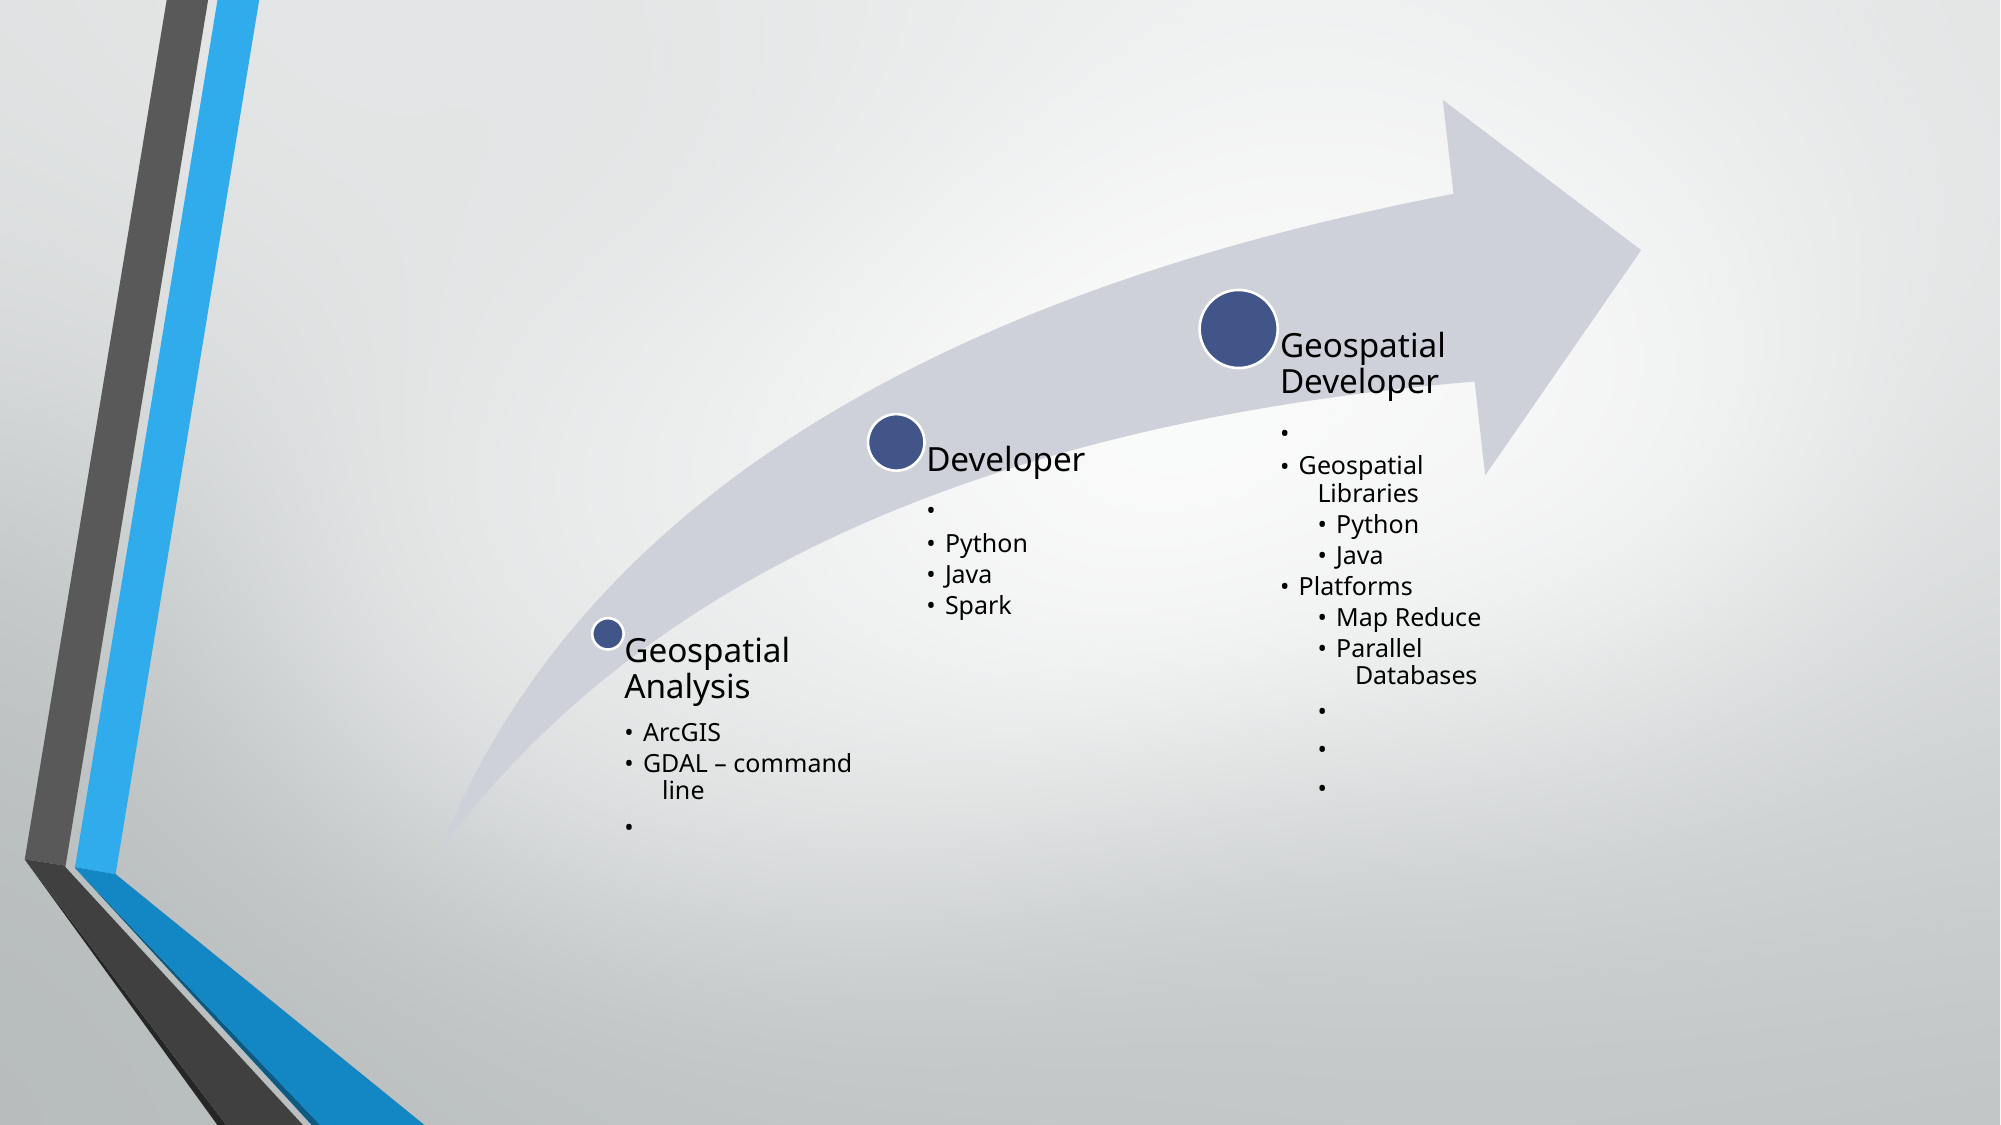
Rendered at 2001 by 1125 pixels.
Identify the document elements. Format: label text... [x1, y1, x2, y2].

text_box Geospatial Analysis ArcGIS GDAL – command line [607, 633, 888, 851]
text_box Geospatial Developer Geospatial Libraries Python Java Platforms Map Reduce Parallel Databases [1238, 328, 1528, 851]
text_box [439, 99, 1642, 851]
text_box Developer Python Java Spark [896, 442, 1185, 851]
